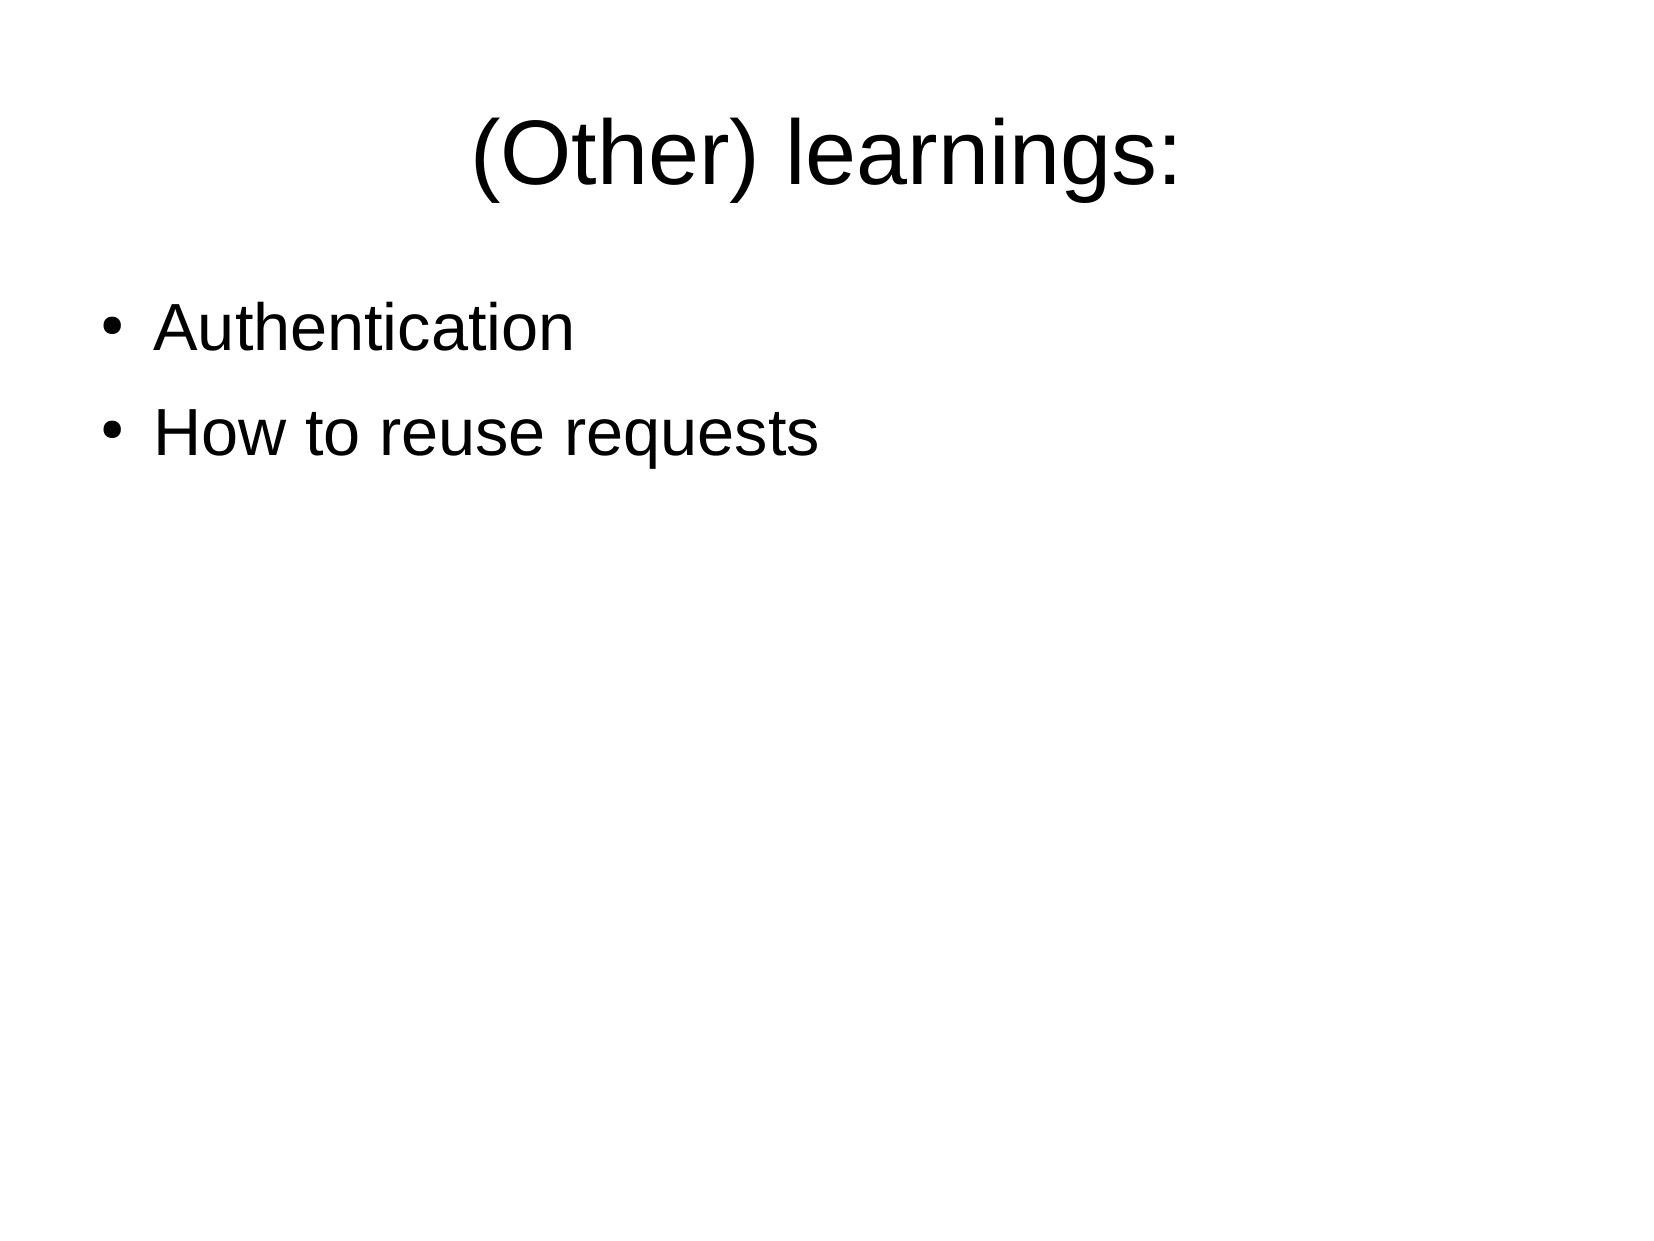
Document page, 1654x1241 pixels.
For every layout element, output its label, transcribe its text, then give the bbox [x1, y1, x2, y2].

title (Other) learnings: [82, 49, 1571, 257]
list Authentication How to reuse requests [82, 290, 1571, 1010]
